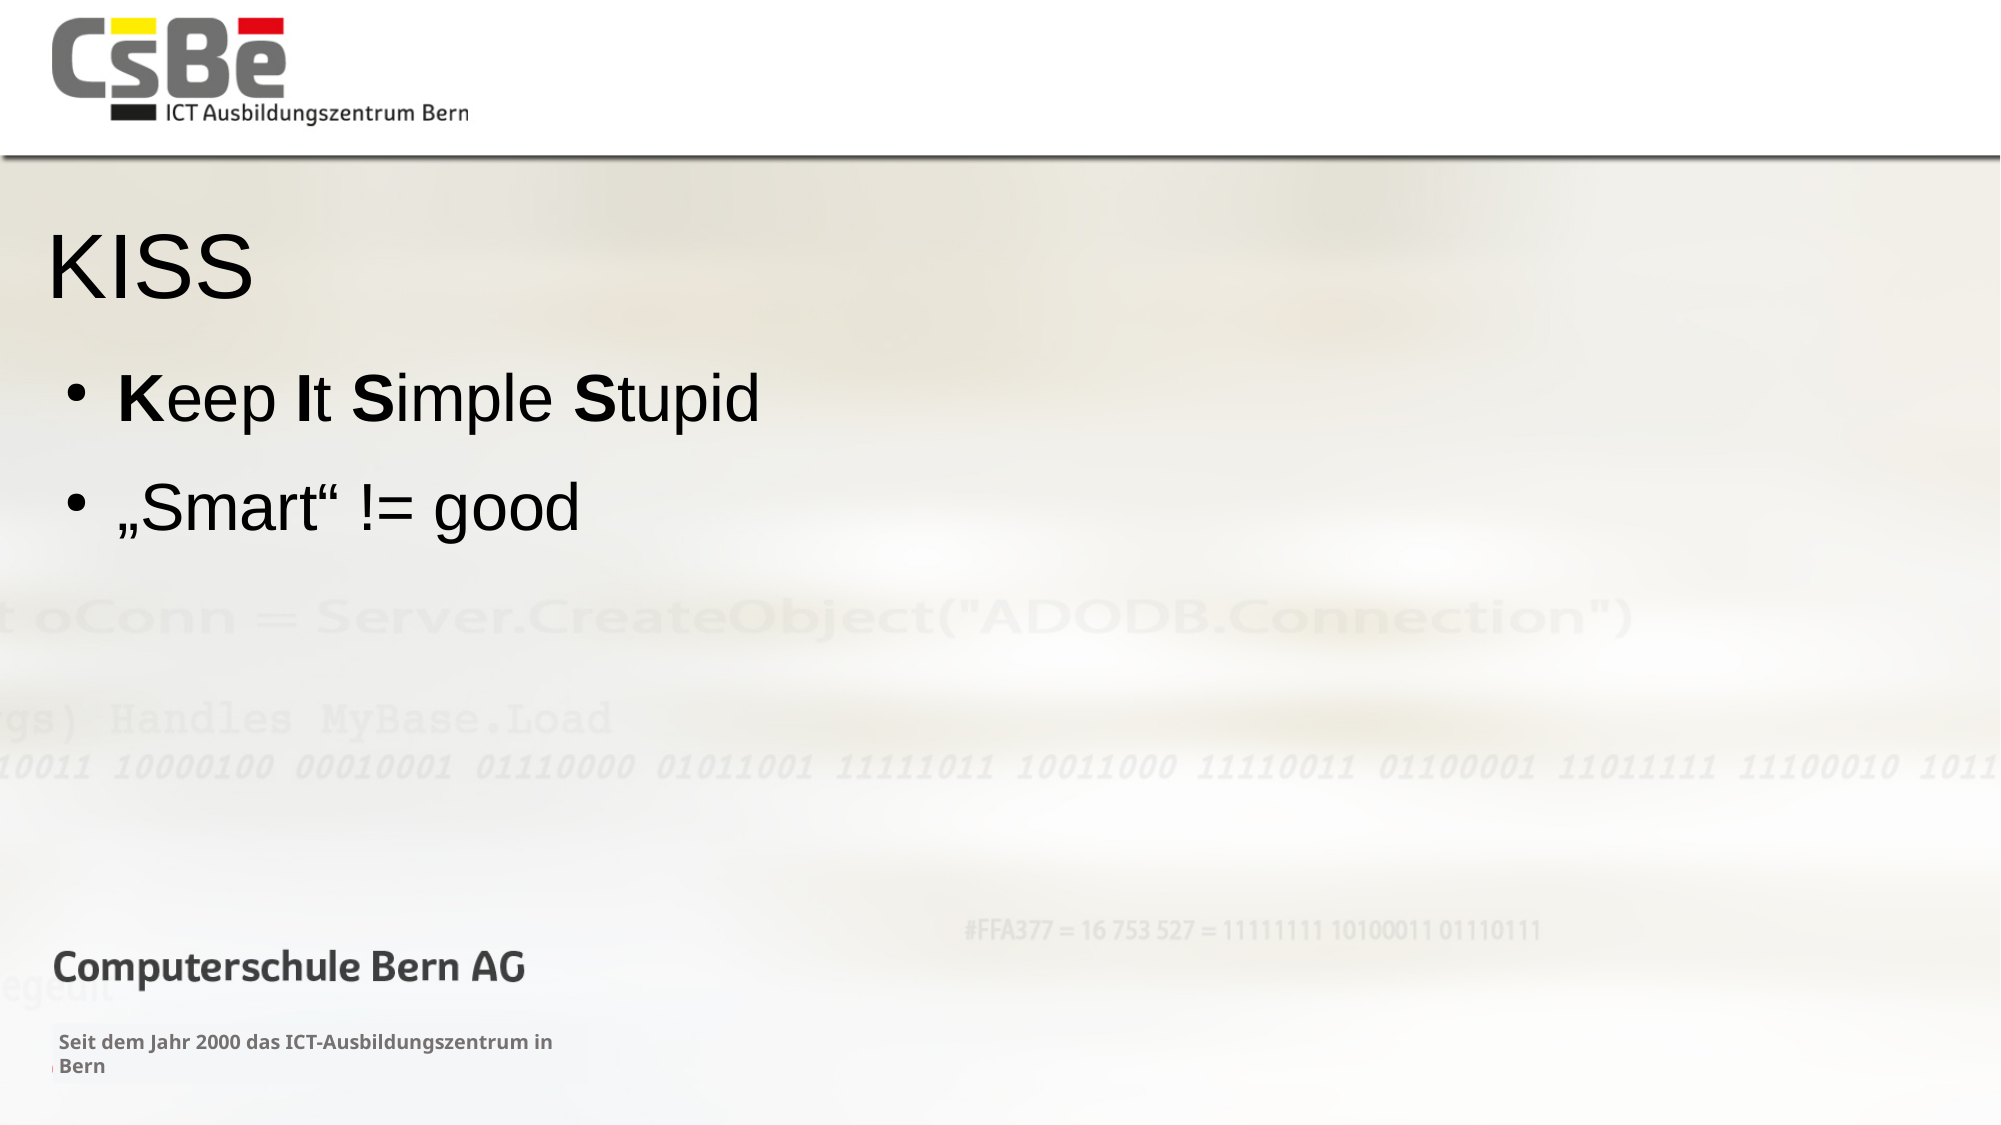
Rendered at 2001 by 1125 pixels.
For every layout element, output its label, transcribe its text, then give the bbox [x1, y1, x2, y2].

list KISS [46, 206, 1920, 355]
list Keep It Simple Stupid „Smart“ != good [46, 355, 1920, 886]
picture [0, 0, 2001, 1125]
